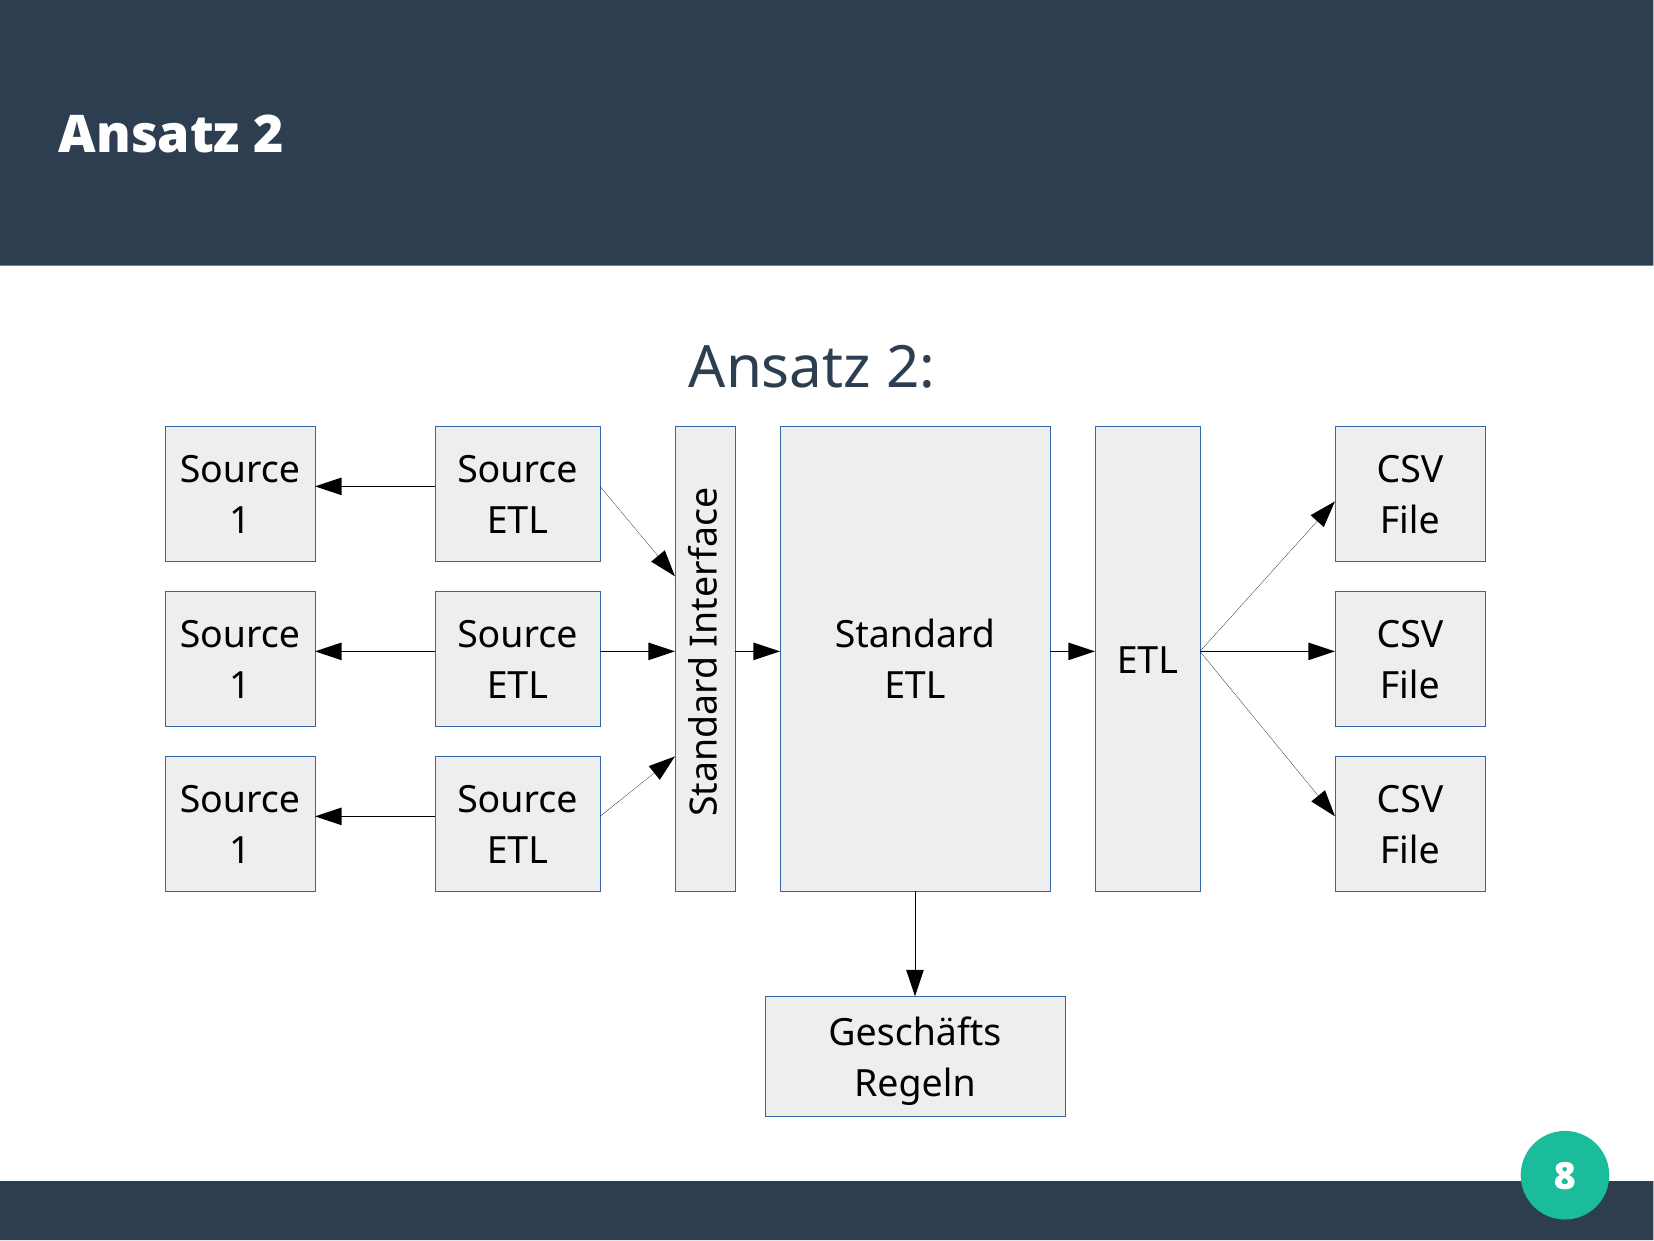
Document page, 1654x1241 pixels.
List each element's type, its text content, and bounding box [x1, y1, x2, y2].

text_box CSV File [1335, 756, 1486, 892]
text_box Source 1 [165, 756, 316, 892]
text_box Source ETL [435, 426, 601, 562]
text_box Standard ETL [780, 426, 1051, 892]
text_box CSV File [1335, 426, 1486, 562]
text_box Source 1 [165, 591, 316, 727]
text_box Source ETL [435, 756, 601, 892]
text_box Source 1 [165, 426, 316, 562]
subtitle Ansatz 2: [59, 324, 1565, 1093]
title Ansatz 2 [59, 59, 1595, 207]
text_box Standard Interface [672, 426, 736, 832]
text_box Source ETL [435, 591, 601, 727]
text_box Geschäfts Regeln [765, 996, 1066, 1117]
text_box CSV File [1335, 591, 1486, 727]
text_box ETL [1095, 426, 1201, 892]
